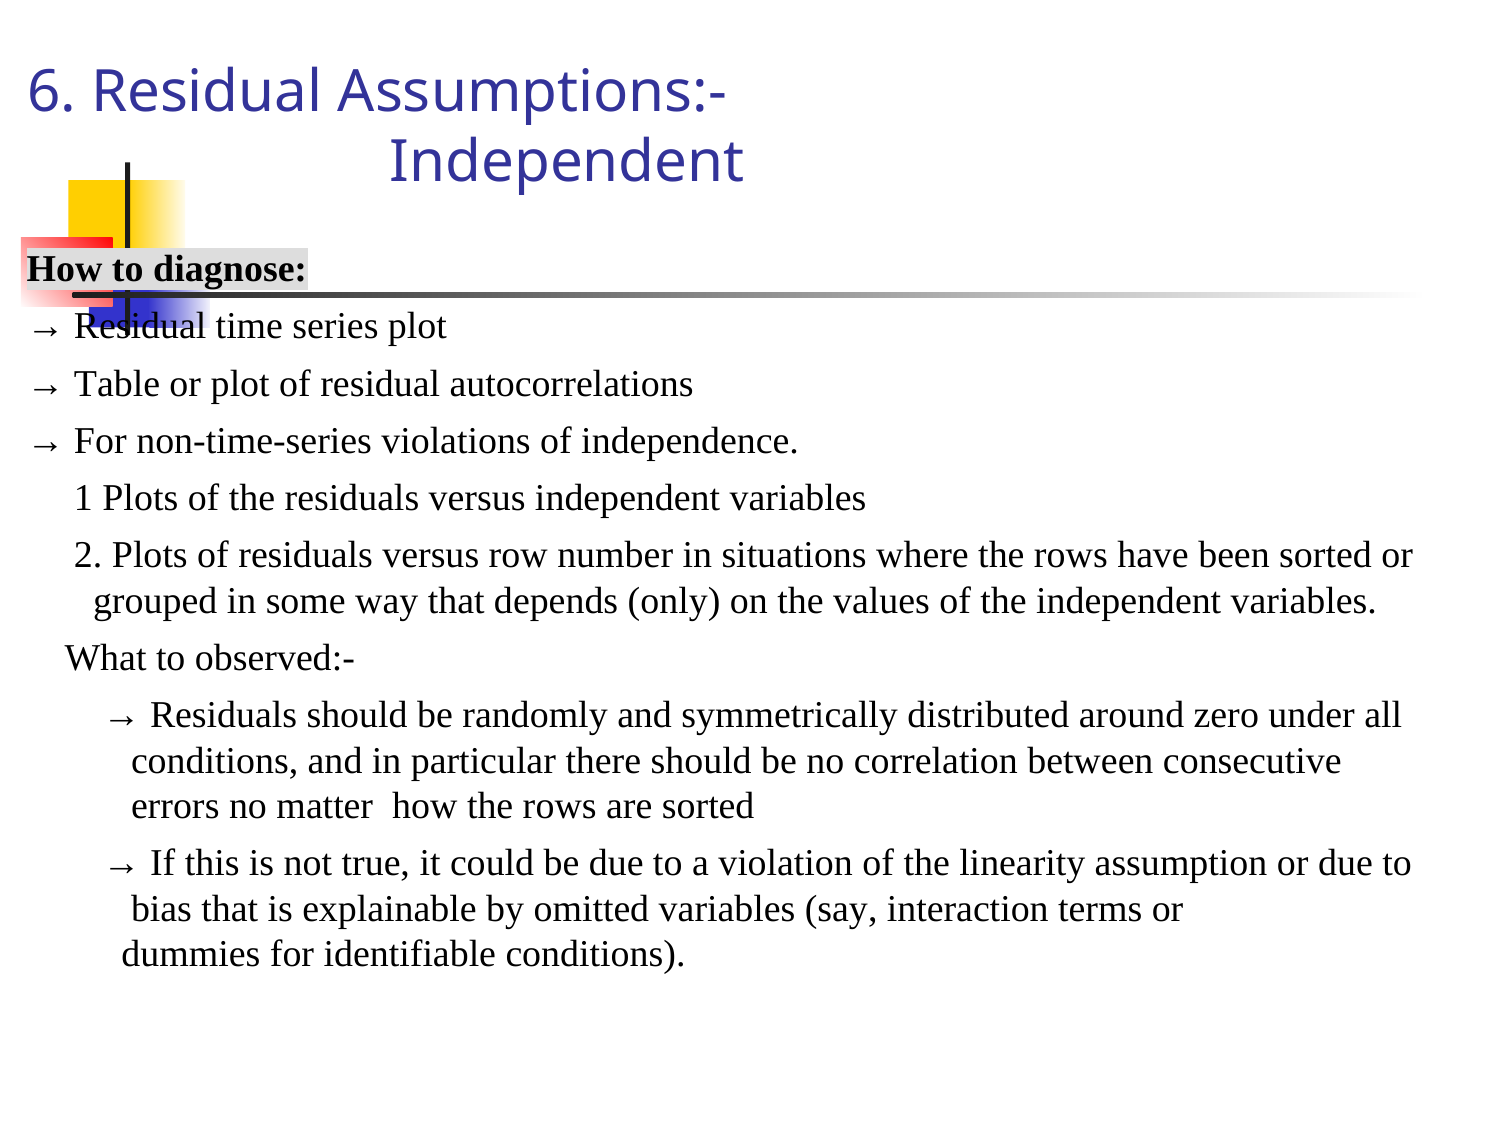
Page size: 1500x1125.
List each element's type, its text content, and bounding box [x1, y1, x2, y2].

list How to diagnose: → Residual time series plot → Table or plot of residual autocorrelations → For non-time-series violations of independence. 1 Plots of the residuals versus independent variables 2. Plots of residuals versus row number in situations where the rows have been sorted or grouped in some way that depends (only) on the values of the independent variables. What to observed:- → Residuals should be randomly and symmetrically distributed around zero under all conditions, and in particular there should be no correlation between consecutive errors no matter how the rows are sorted → If this is not true, it could be due to a violation of the linearity assumption or due to bias that is explainable by omitted variables (say, interaction terms or dummies for identifiable conditions). [11, 236, 1477, 993]
title 6. Residual Assumptions:- Independent [12, 45, 1288, 201]
